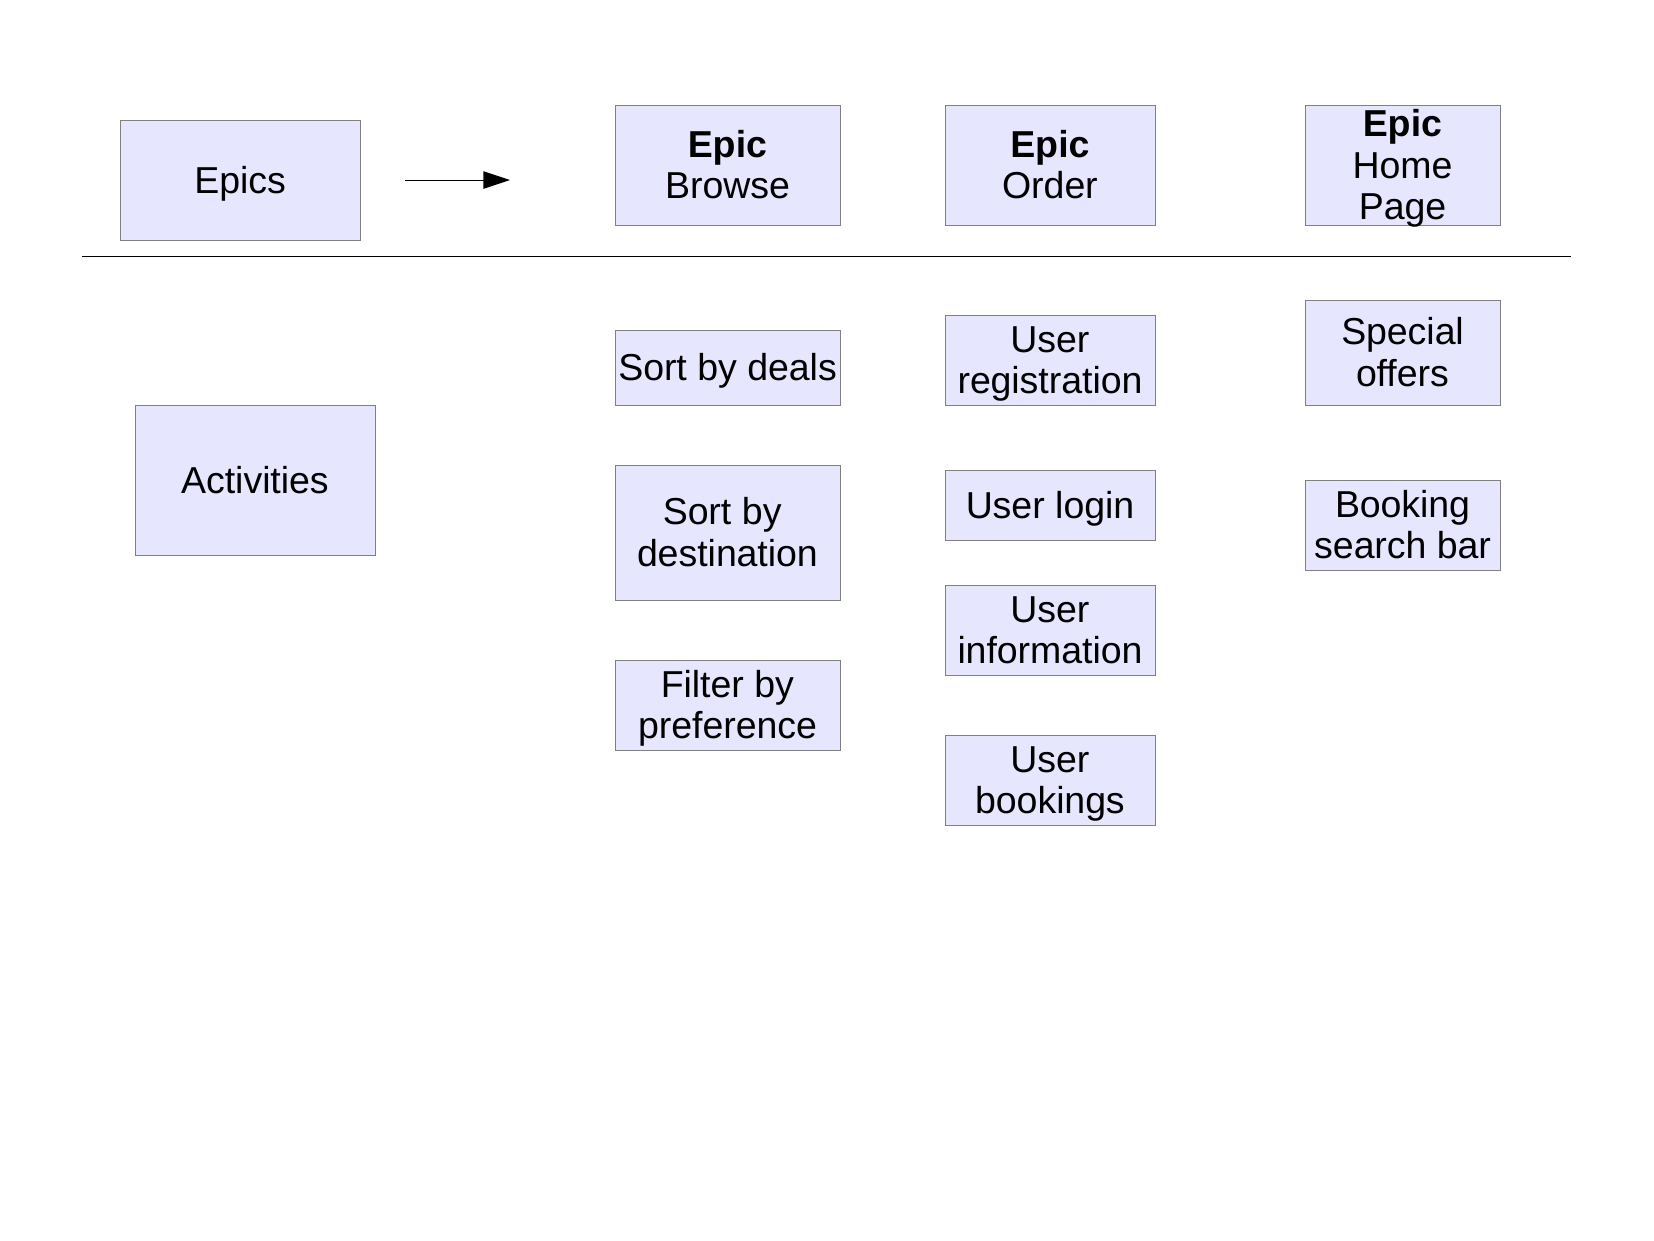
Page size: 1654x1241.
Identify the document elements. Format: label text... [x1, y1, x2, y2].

text_box Activities [135, 405, 376, 556]
text_box Filter by preference [615, 660, 841, 751]
text_box Epic Order [945, 105, 1156, 226]
text_box Sort by destination [615, 465, 841, 601]
text_box Sort by deals [615, 330, 841, 406]
text_box Special offers [1305, 300, 1501, 406]
text_box Epics [120, 120, 361, 241]
text_box User login [945, 470, 1156, 541]
text_box Booking search bar [1305, 480, 1501, 571]
text_box Epic Home Page [1305, 105, 1501, 226]
text_box User registration [945, 315, 1156, 406]
text_box Epic Browse [615, 105, 841, 226]
text_box User bookings [945, 735, 1156, 826]
text_box User information [945, 585, 1156, 676]
